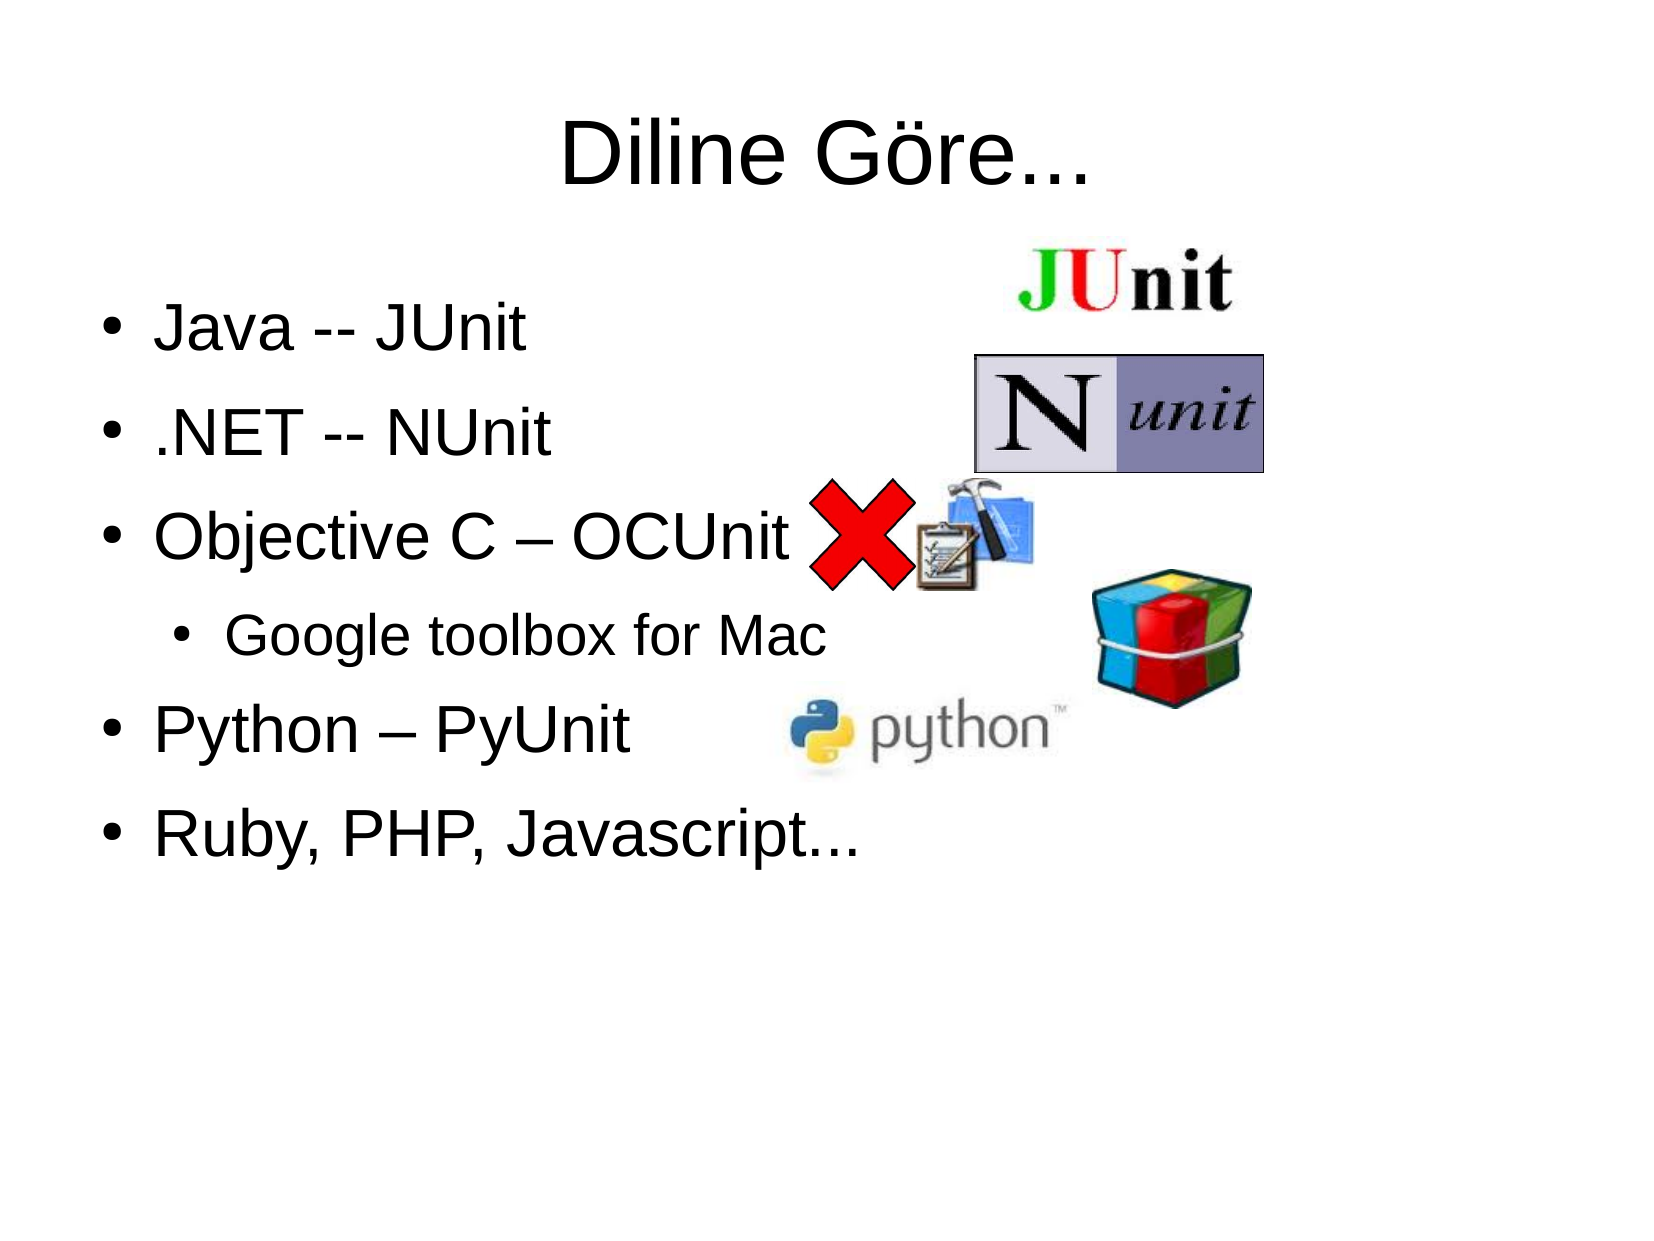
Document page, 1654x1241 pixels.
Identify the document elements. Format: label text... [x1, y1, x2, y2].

picture [809, 478, 1035, 591]
list Java -- JUnit .NET -- NUnit Objective C – OCUnit Google toolbox for Mac Python – PyUnit Ruby, PHP, Javascript... [82, 290, 1571, 1109]
title Diline Göre... [82, 49, 1571, 257]
picture [1003, 236, 1248, 326]
picture [974, 354, 1264, 473]
picture [745, 569, 1252, 798]
